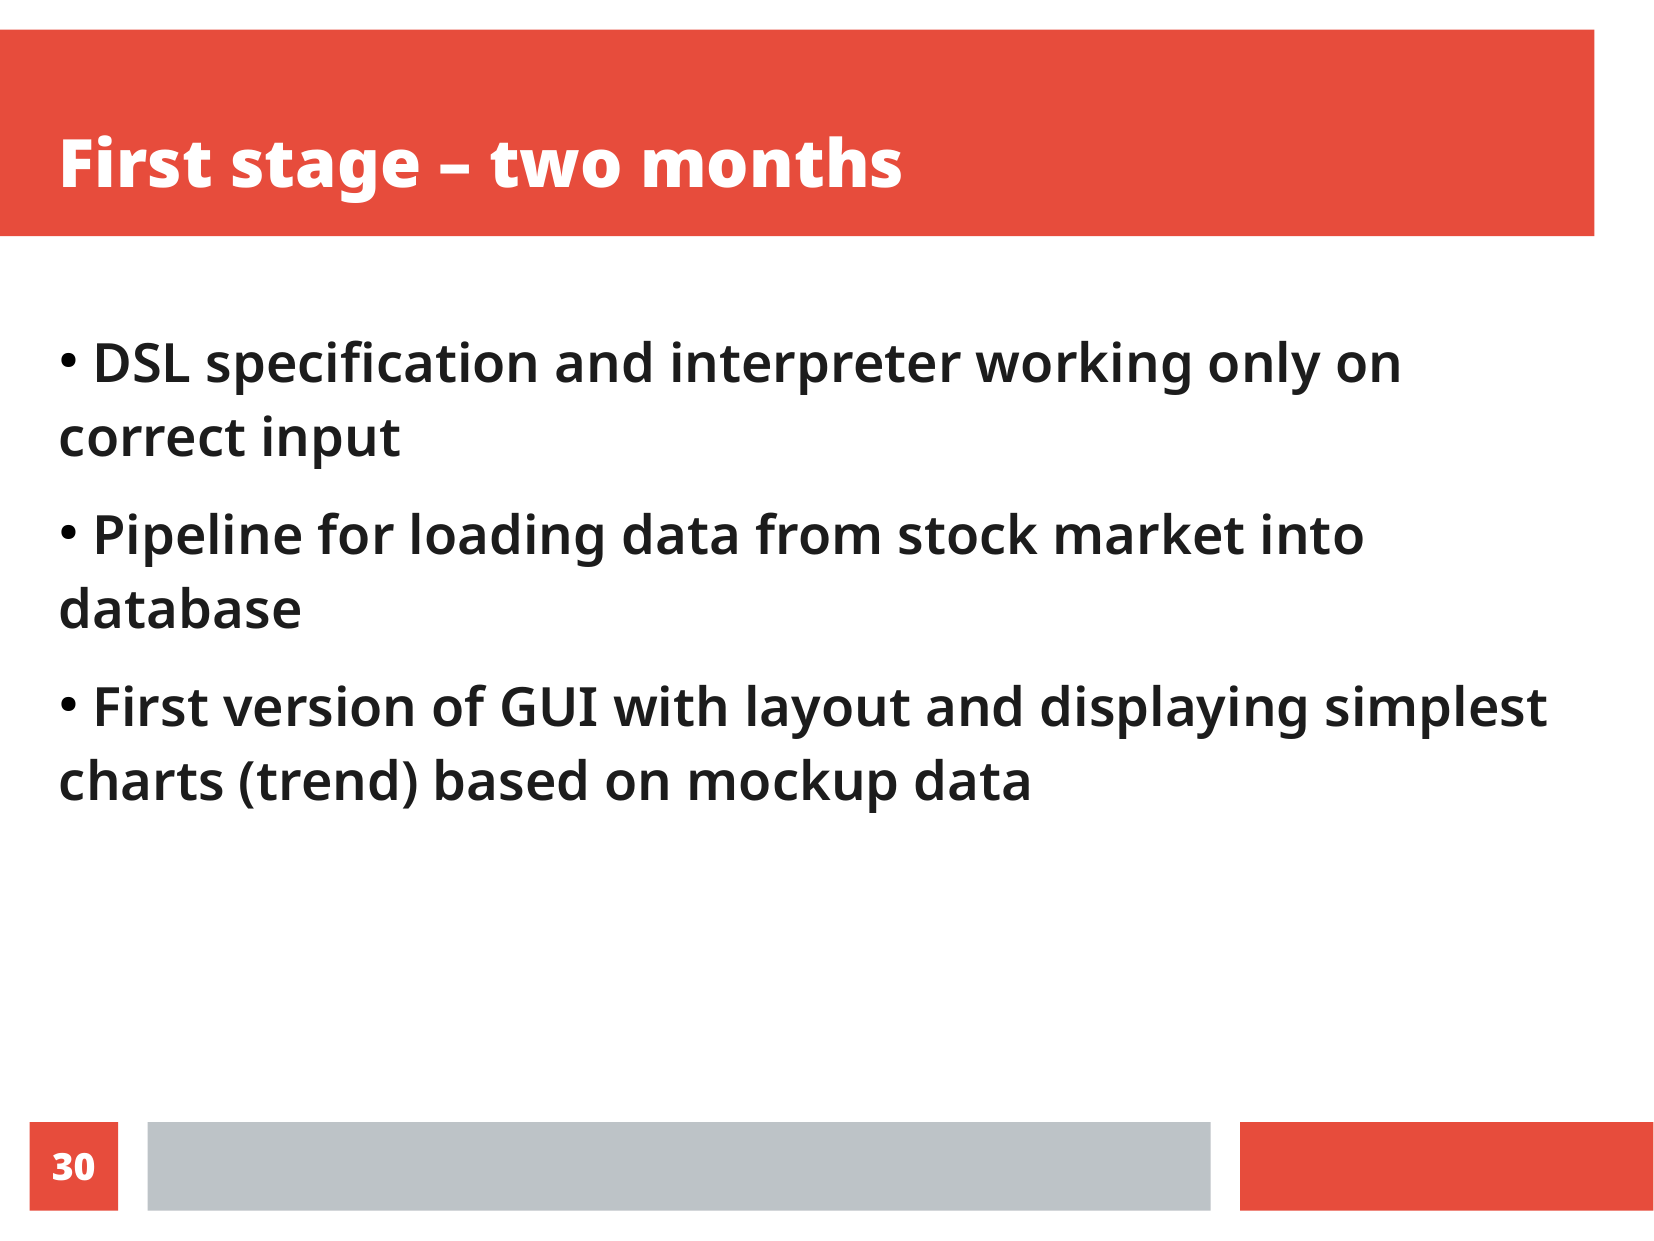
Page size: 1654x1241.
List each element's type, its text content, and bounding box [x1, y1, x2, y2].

list DSL specification and interpreter working only on correct input Pipeline for loading data from stock market into database First version of GUI with layout and displaying simplest charts (trend) based on mockup data [59, 324, 1565, 1093]
title First stage – two months [59, 59, 1595, 207]
